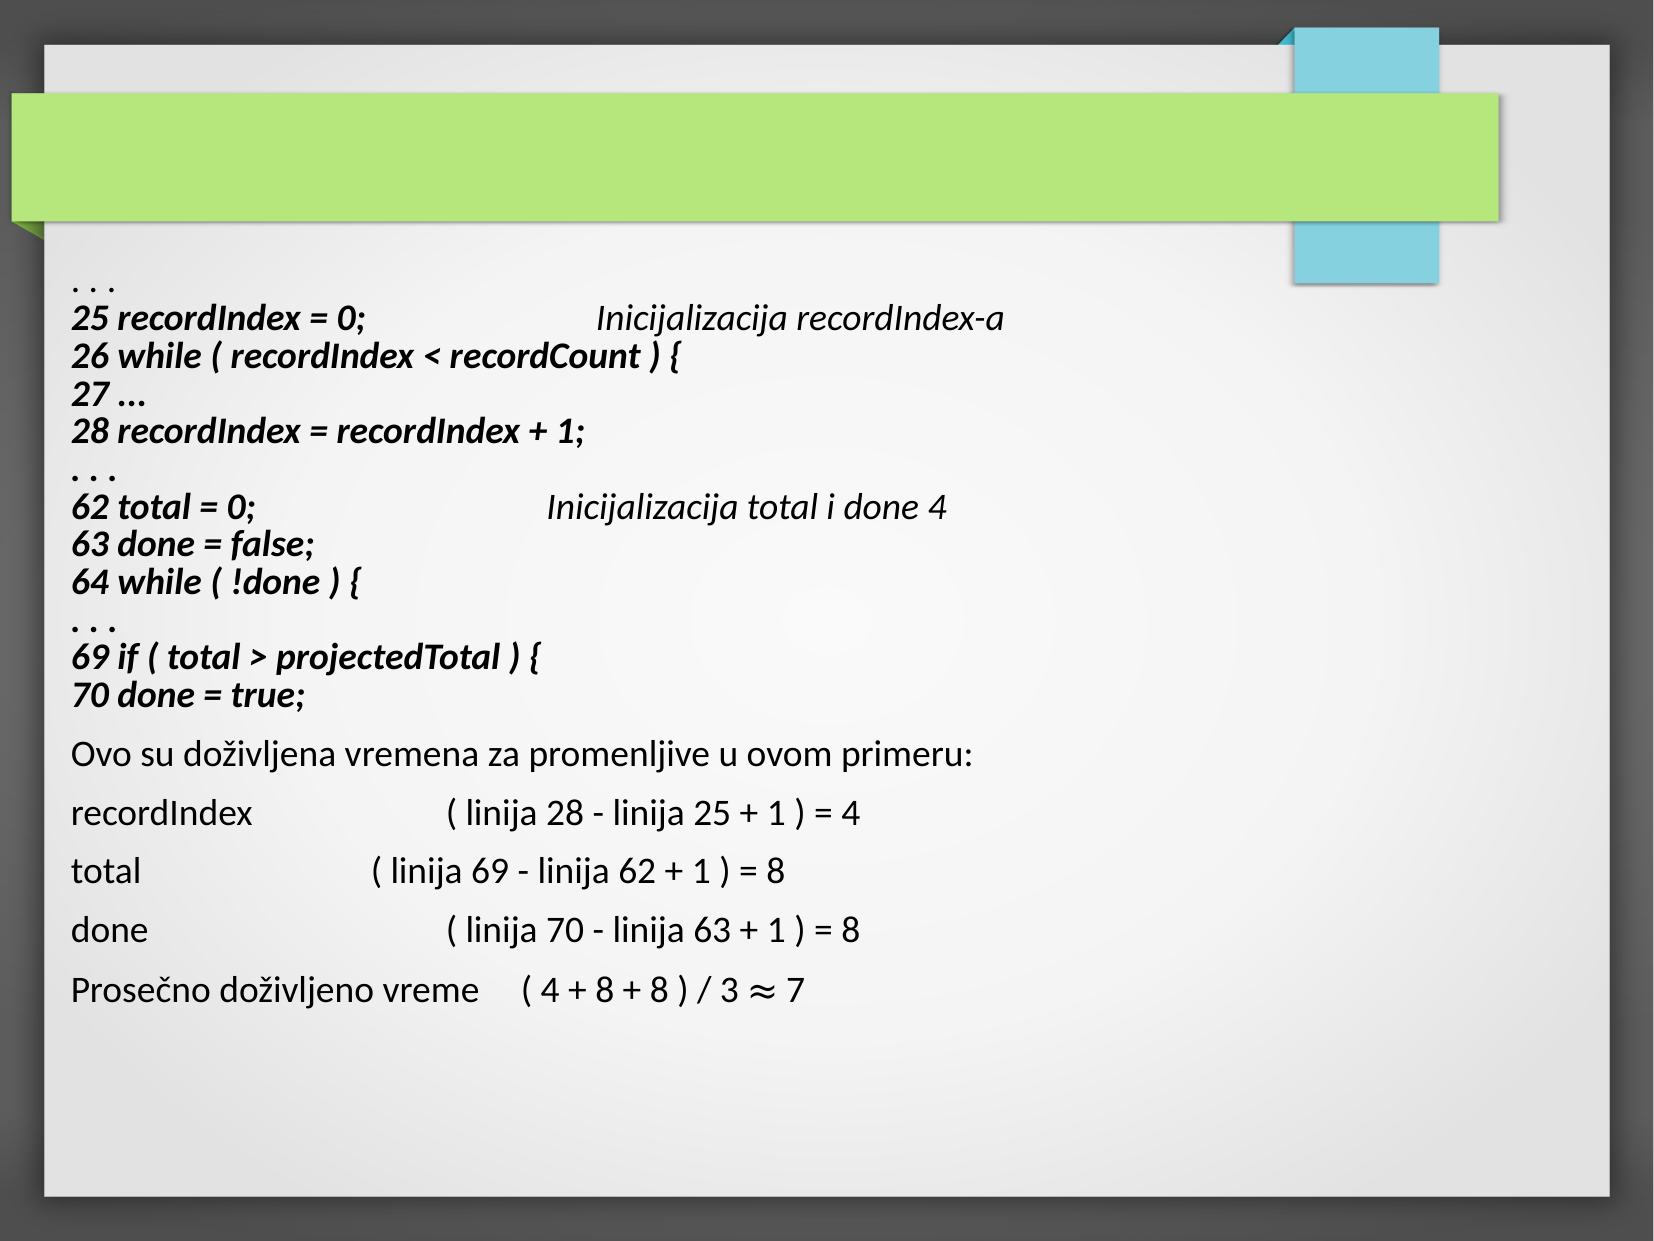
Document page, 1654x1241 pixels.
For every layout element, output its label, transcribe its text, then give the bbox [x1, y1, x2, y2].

subtitle . . . 25 recordIndex = 0; Inicijalizacija recordIndex-a 26 while ( recordIndex < recordCount ) { 27 ... 28 recordIndex = recordIndex + 1; . . . 62 total = 0; Inicijalizacija total i done 4 63 done = false; 64 while ( !done ) { . . . 69 if ( total > projectedTotal ) { 70 done = true; Ovo su doživljena vremena za promenljive u ovom primeru: recordIndex ( linija 28 - linija 25 + 1 ) = 4 total ( linija 69 - linija 62 + 1 ) = 8 done ( linija 70 - linija 63 + 1 ) = 8 Prosečno doživljeno vreme ( 4 + 8 + 8 ) / 3 ≈ 7 [70, 106, 1576, 1171]
picture [0, 0, 1654, 1241]
